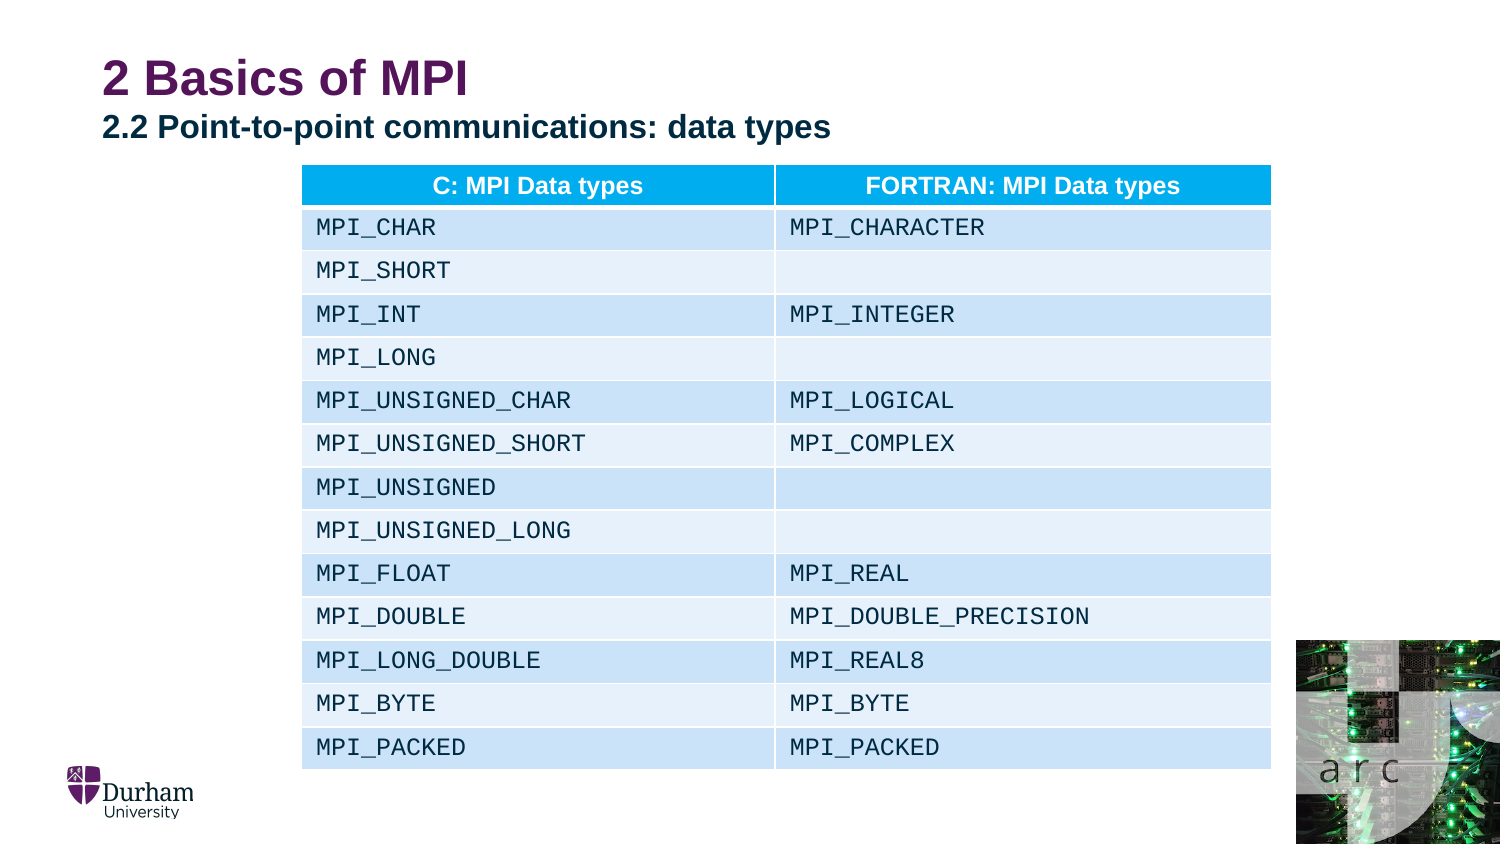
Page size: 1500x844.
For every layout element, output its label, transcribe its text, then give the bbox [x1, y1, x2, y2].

table_cell MPI_UNSIGNED_CHAR [302, 381, 774, 423]
table_cell MPI_LONG_DOUBLE [302, 641, 774, 683]
table_cell MPI_INT [302, 295, 774, 336]
table_cell [776, 468, 1271, 509]
table_cell MPI_DOUBLE [302, 598, 774, 639]
table_cell MPI_UNSIGNED_LONG [302, 511, 774, 553]
table_cell MPI_REAL [776, 554, 1271, 596]
table_cell MPI_BYTE [302, 684, 774, 726]
table_header FORTRAN: MPI Data types [776, 165, 1271, 205]
table_header C: MPI Data types [302, 165, 774, 205]
table_cell MPI_REAL8 [776, 641, 1271, 683]
table_cell MPI_BYTE [776, 684, 1271, 726]
table_cell [776, 251, 1271, 293]
table_cell MPI_PACKED [302, 728, 774, 769]
picture [67, 766, 193, 819]
table_cell MPI_LONG [302, 338, 774, 380]
table_cell MPI_CHARACTER [776, 210, 1271, 250]
title 2 Basics of MPI 2.2 Point-to-point communications: data types [101, 45, 1399, 187]
table_cell MPI_COMPLEX [776, 425, 1271, 466]
table_cell MPI_CHAR [302, 210, 774, 250]
table_cell MPI_PACKED [776, 728, 1271, 769]
picture [1296, 640, 1500, 844]
table_cell MPI_UNSIGNED [302, 468, 774, 509]
table_cell [776, 338, 1271, 380]
table_cell MPI_DOUBLE_PRECISION [776, 598, 1271, 639]
table_cell MPI_LOGICAL [776, 381, 1271, 423]
table_cell MPI_SHORT [302, 251, 774, 293]
table_cell MPI_FLOAT [302, 554, 774, 596]
table_cell [776, 511, 1271, 553]
table_cell MPI_INTEGER [776, 295, 1271, 336]
table_cell MPI_UNSIGNED_SHORT [302, 425, 774, 466]
